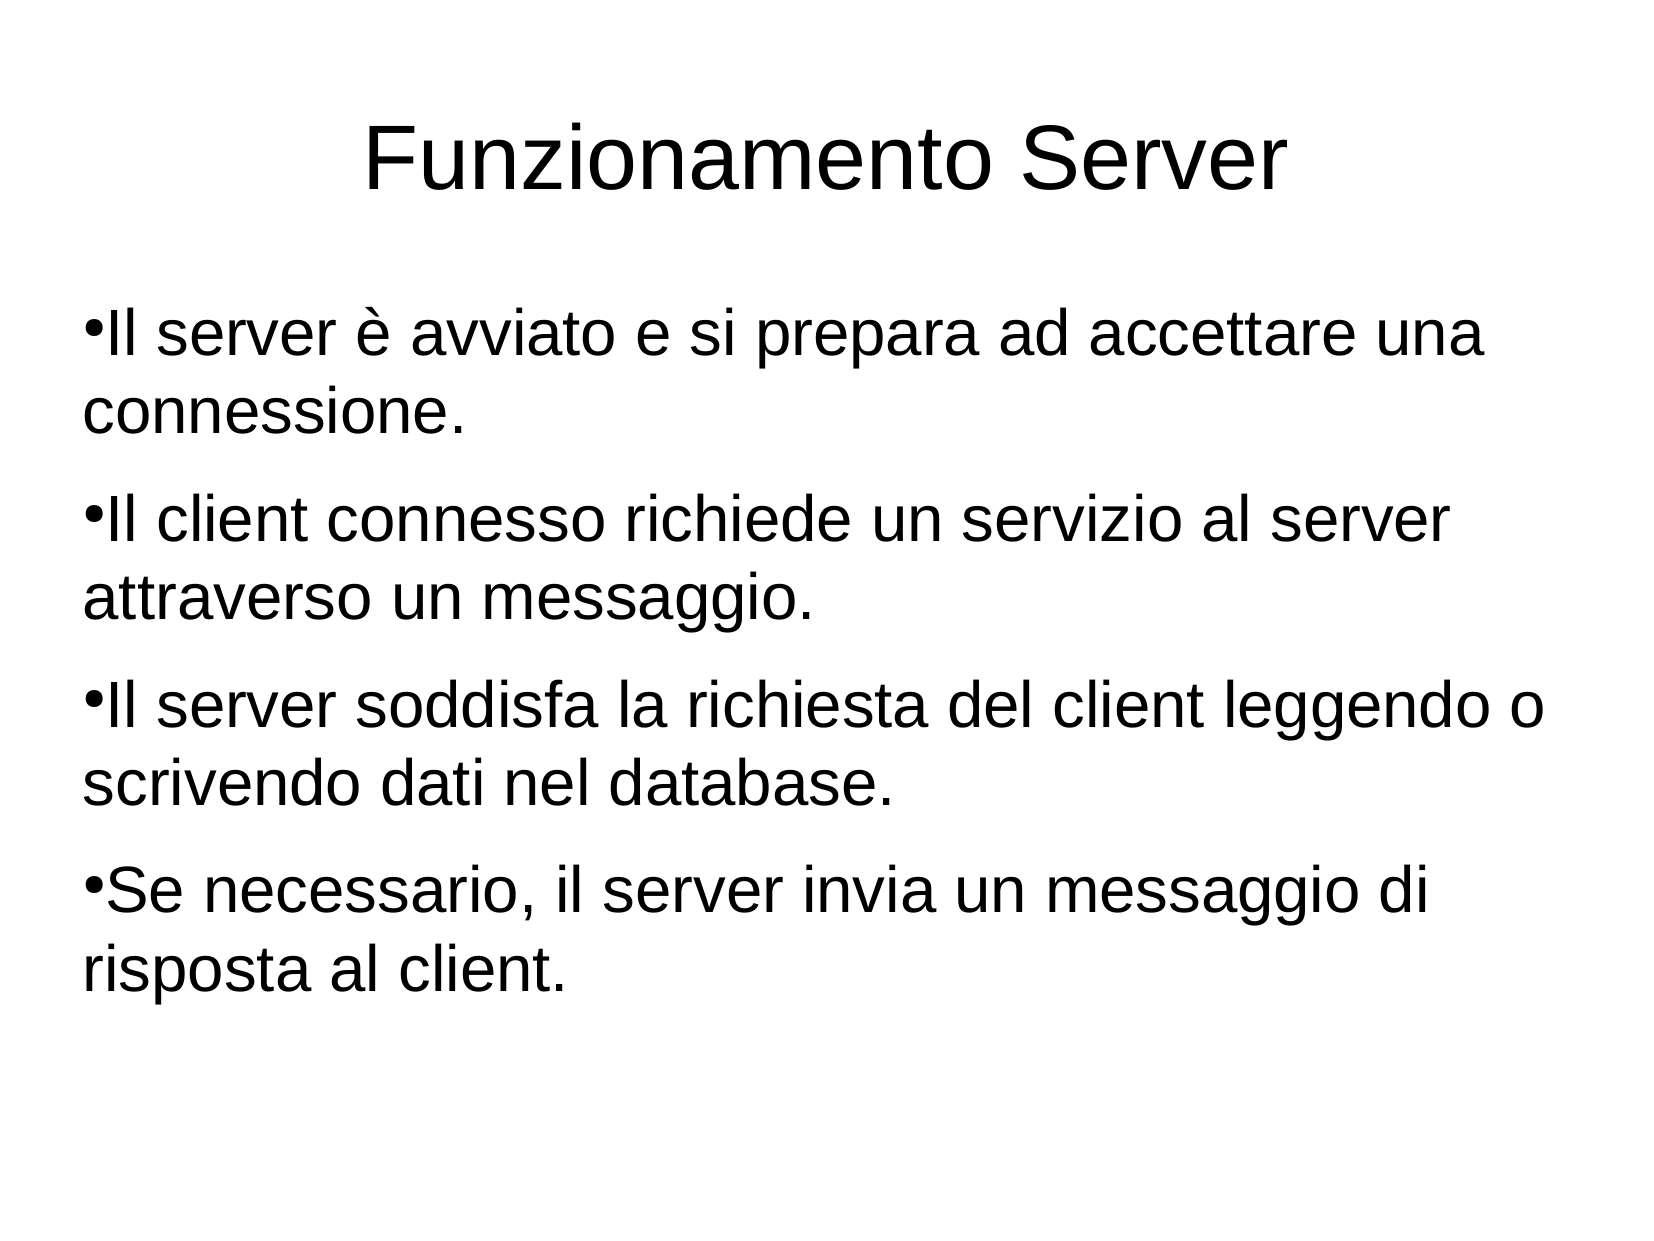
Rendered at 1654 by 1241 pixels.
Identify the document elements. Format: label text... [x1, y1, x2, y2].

title Funzionamento Server [82, 49, 1571, 257]
list Il server è avviato e si prepara ad accettare una connessione. Il client connesso richiede un servizio al server attraverso un messaggio. Il server soddisfa la richiesta del client leggendo o scrivendo dati nel database. Se necessario, il server invia un messaggio di risposta al client. [82, 290, 1571, 1010]
